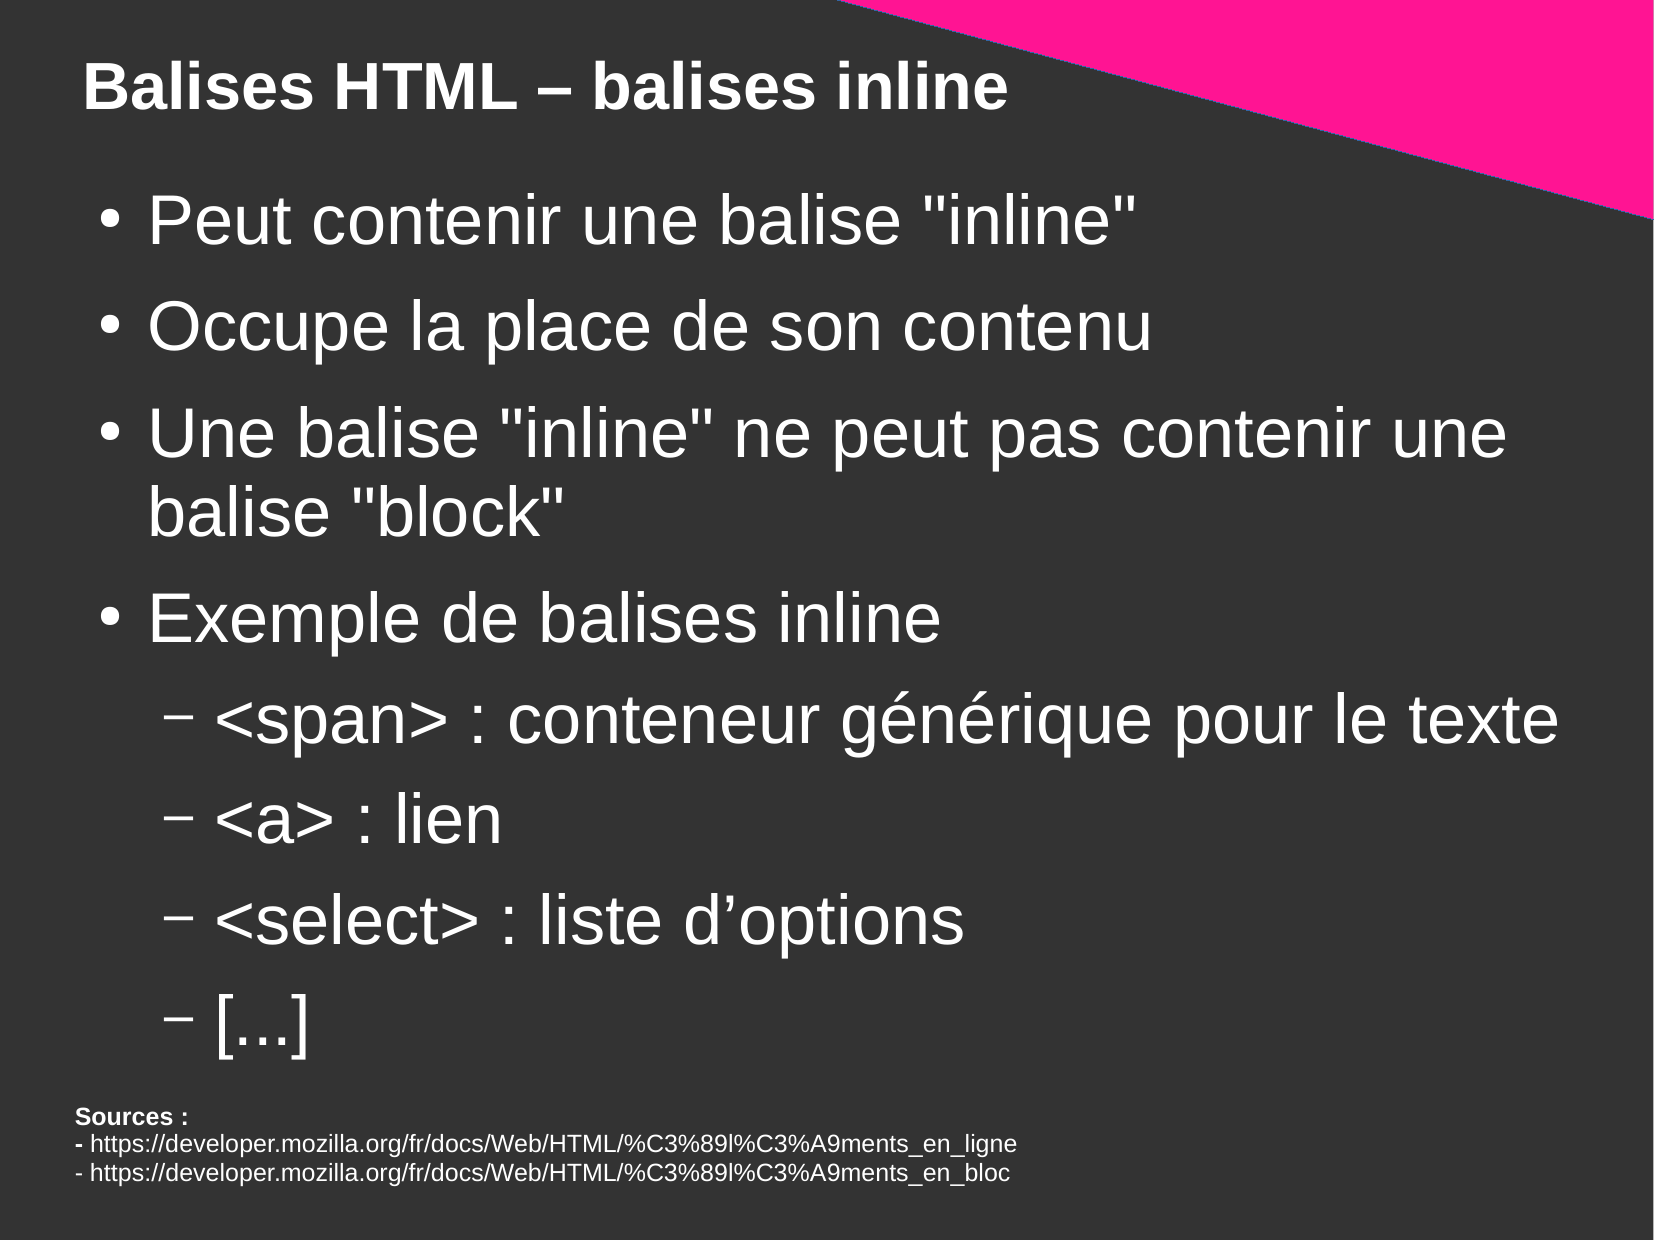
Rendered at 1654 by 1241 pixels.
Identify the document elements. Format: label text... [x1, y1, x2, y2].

text_box [837, 0, 1654, 220]
text_box Sources : - https://developer.mozilla.org/fr/docs/Web/HTML/%C3%89l%C3%A9ments_en_ligne - https://developer.mozilla.org/fr/docs/Web/HTML/%C3%89l%C3%A9ments_en_bloc [59, 1094, 1546, 1227]
list Peut contenir une balise "inline" Occupe la place de son contenu Une balise "inline" ne peut pas contenir une balise "block" Exemple de balises inline <span> : conteneur générique pour le texte <a> : lien <select> : liste d’options [...] [80, 180, 1620, 1075]
title Balises HTML – balises inline [82, 49, 1435, 162]
